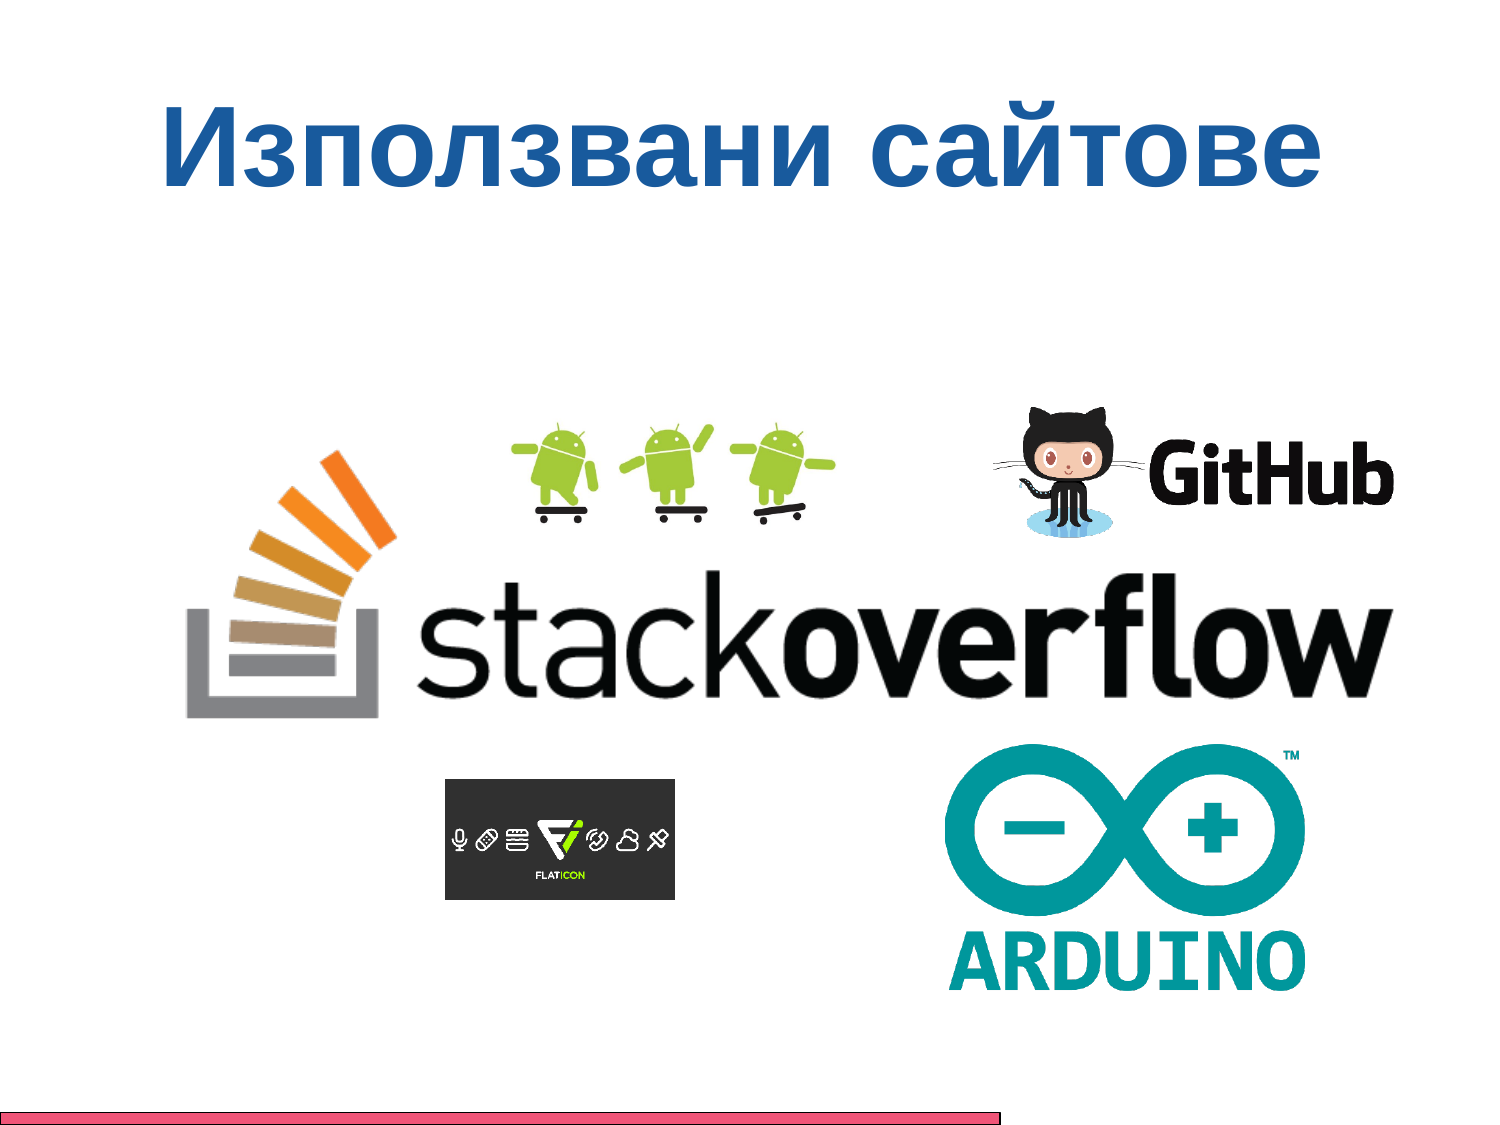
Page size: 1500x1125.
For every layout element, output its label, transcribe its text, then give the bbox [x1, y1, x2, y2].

text_box [0, 1112, 1000, 1125]
picture [96, 359, 1485, 991]
text_box Използвани сайтове [30, 75, 1456, 346]
